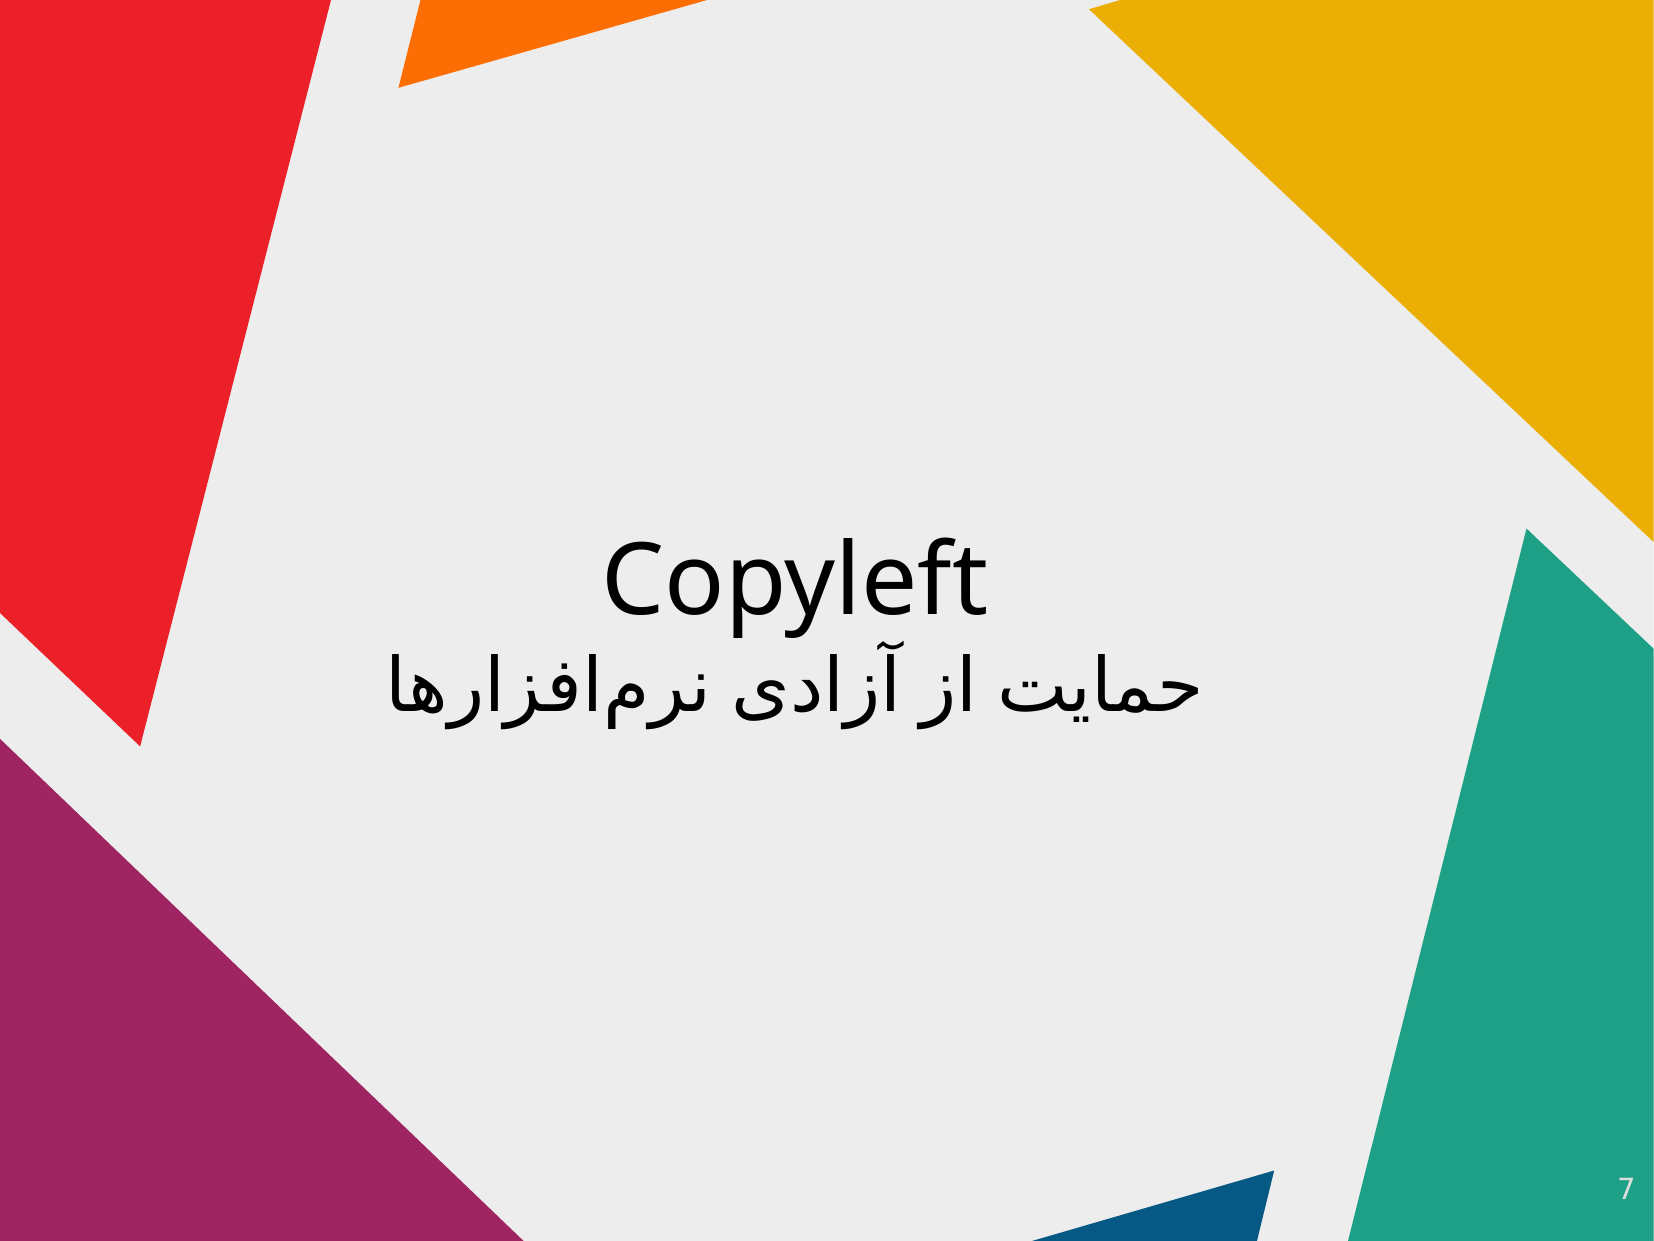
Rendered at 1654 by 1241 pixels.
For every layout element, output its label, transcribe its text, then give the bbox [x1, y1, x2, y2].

text_box Copyleft حمایت از آزادی نرم‌افزارها [240, 500, 1351, 991]
